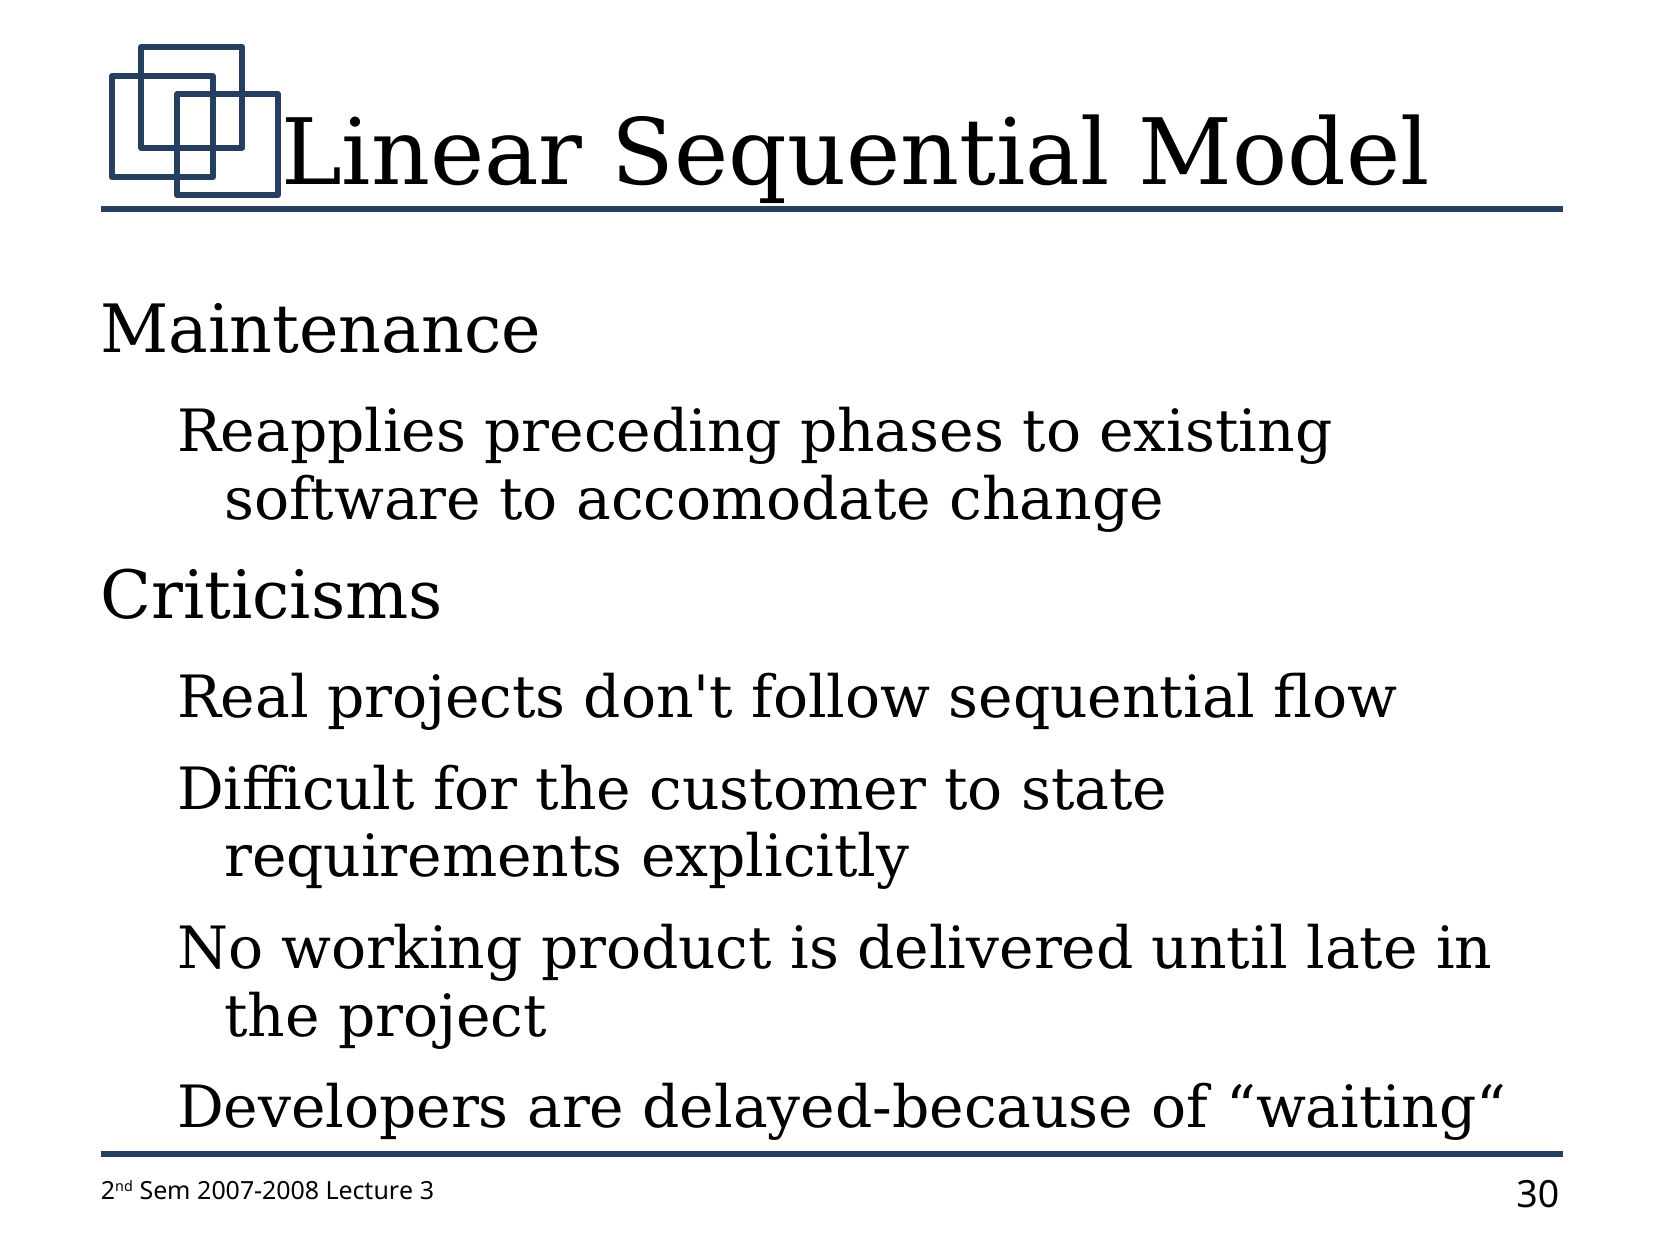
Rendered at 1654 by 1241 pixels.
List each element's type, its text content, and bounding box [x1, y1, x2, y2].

title Linear Sequential Model [82, 49, 1571, 257]
list Maintenance Reapplies preceding phases to existing software to accomodate change Criticisms Real projects don't follow sequential flow Difficult for the customer to state requirements explicitly No working product is delivered until late in the project Developers are delayed-because of “waiting“ [82, 290, 1571, 1142]
